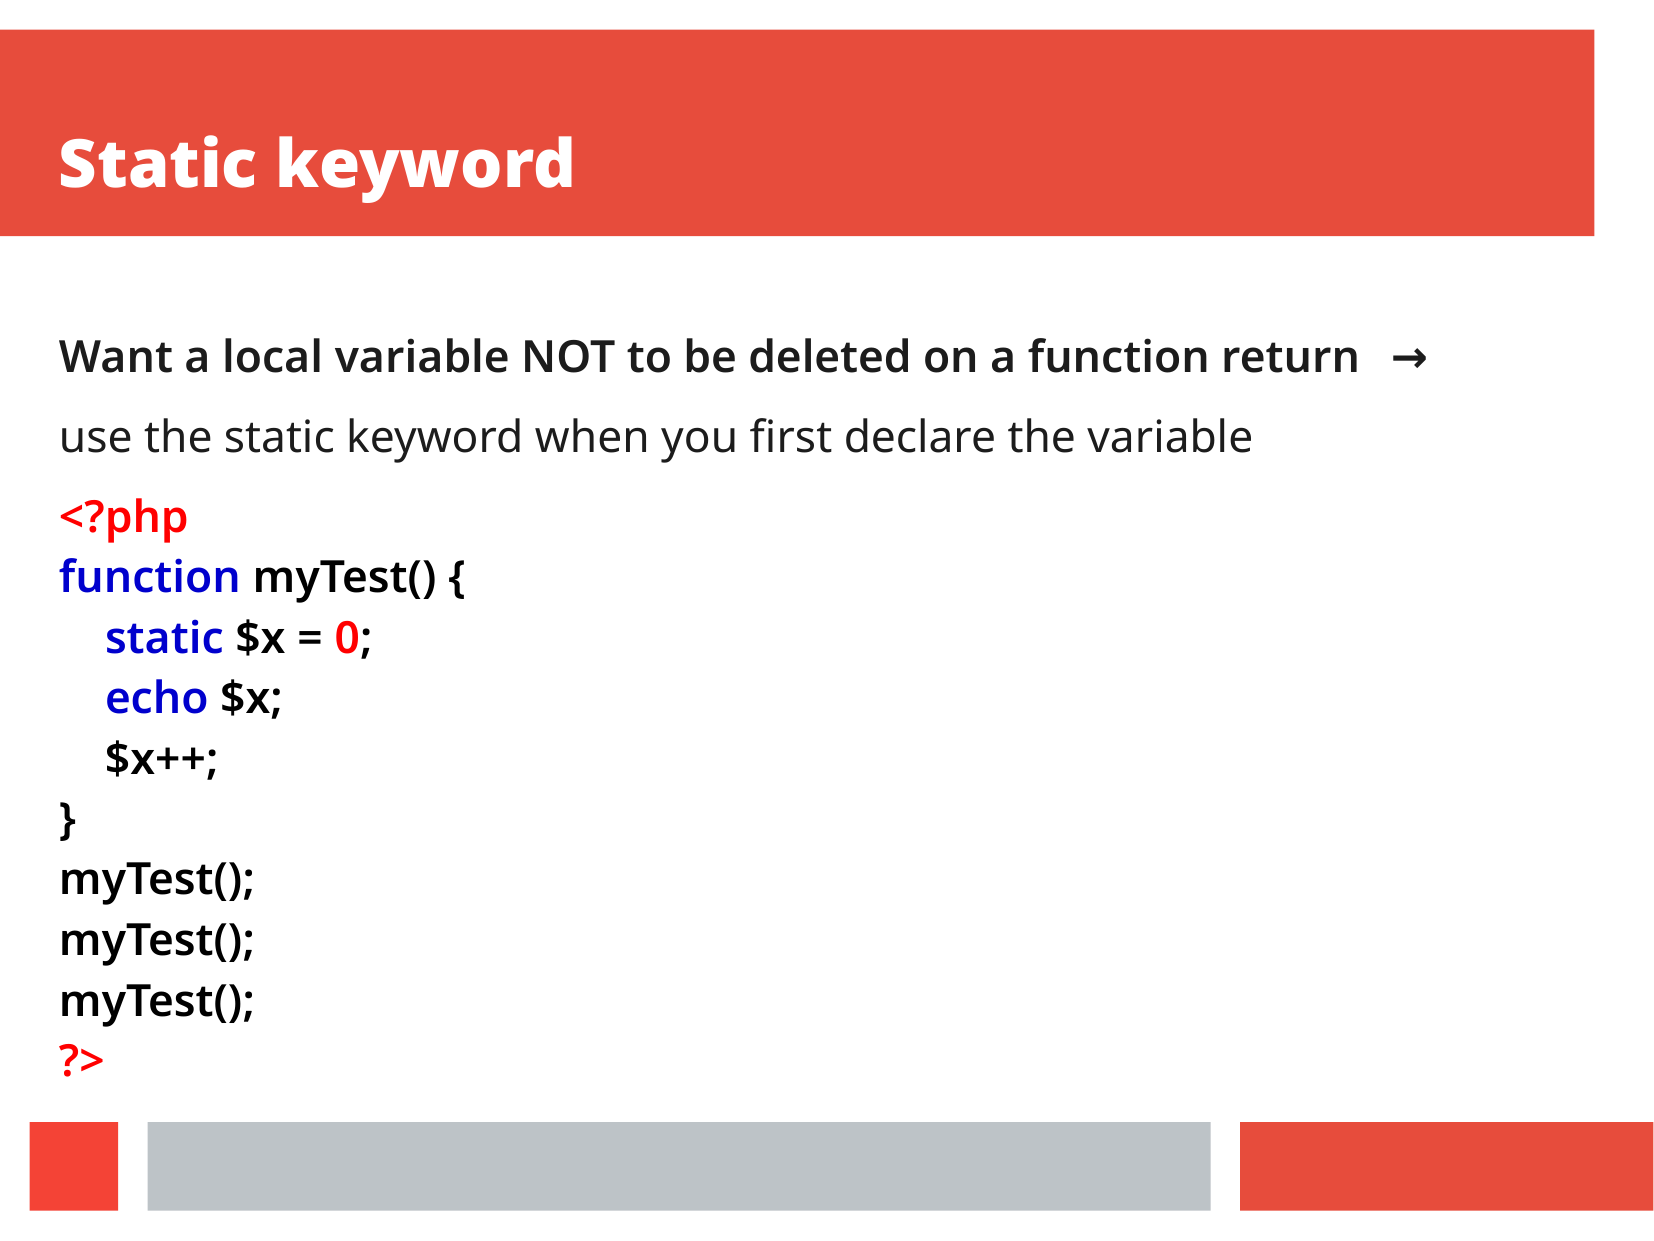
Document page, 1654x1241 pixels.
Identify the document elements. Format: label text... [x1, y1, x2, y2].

title Static keyword [59, 59, 1595, 207]
list Want a local variable NOT to be deleted on a function return → use the static keyword when you first declare the variable <?php function myTest() { static $x = 0; echo $x; $x++; } myTest(); myTest(); myTest(); ?> [59, 324, 1565, 1093]
